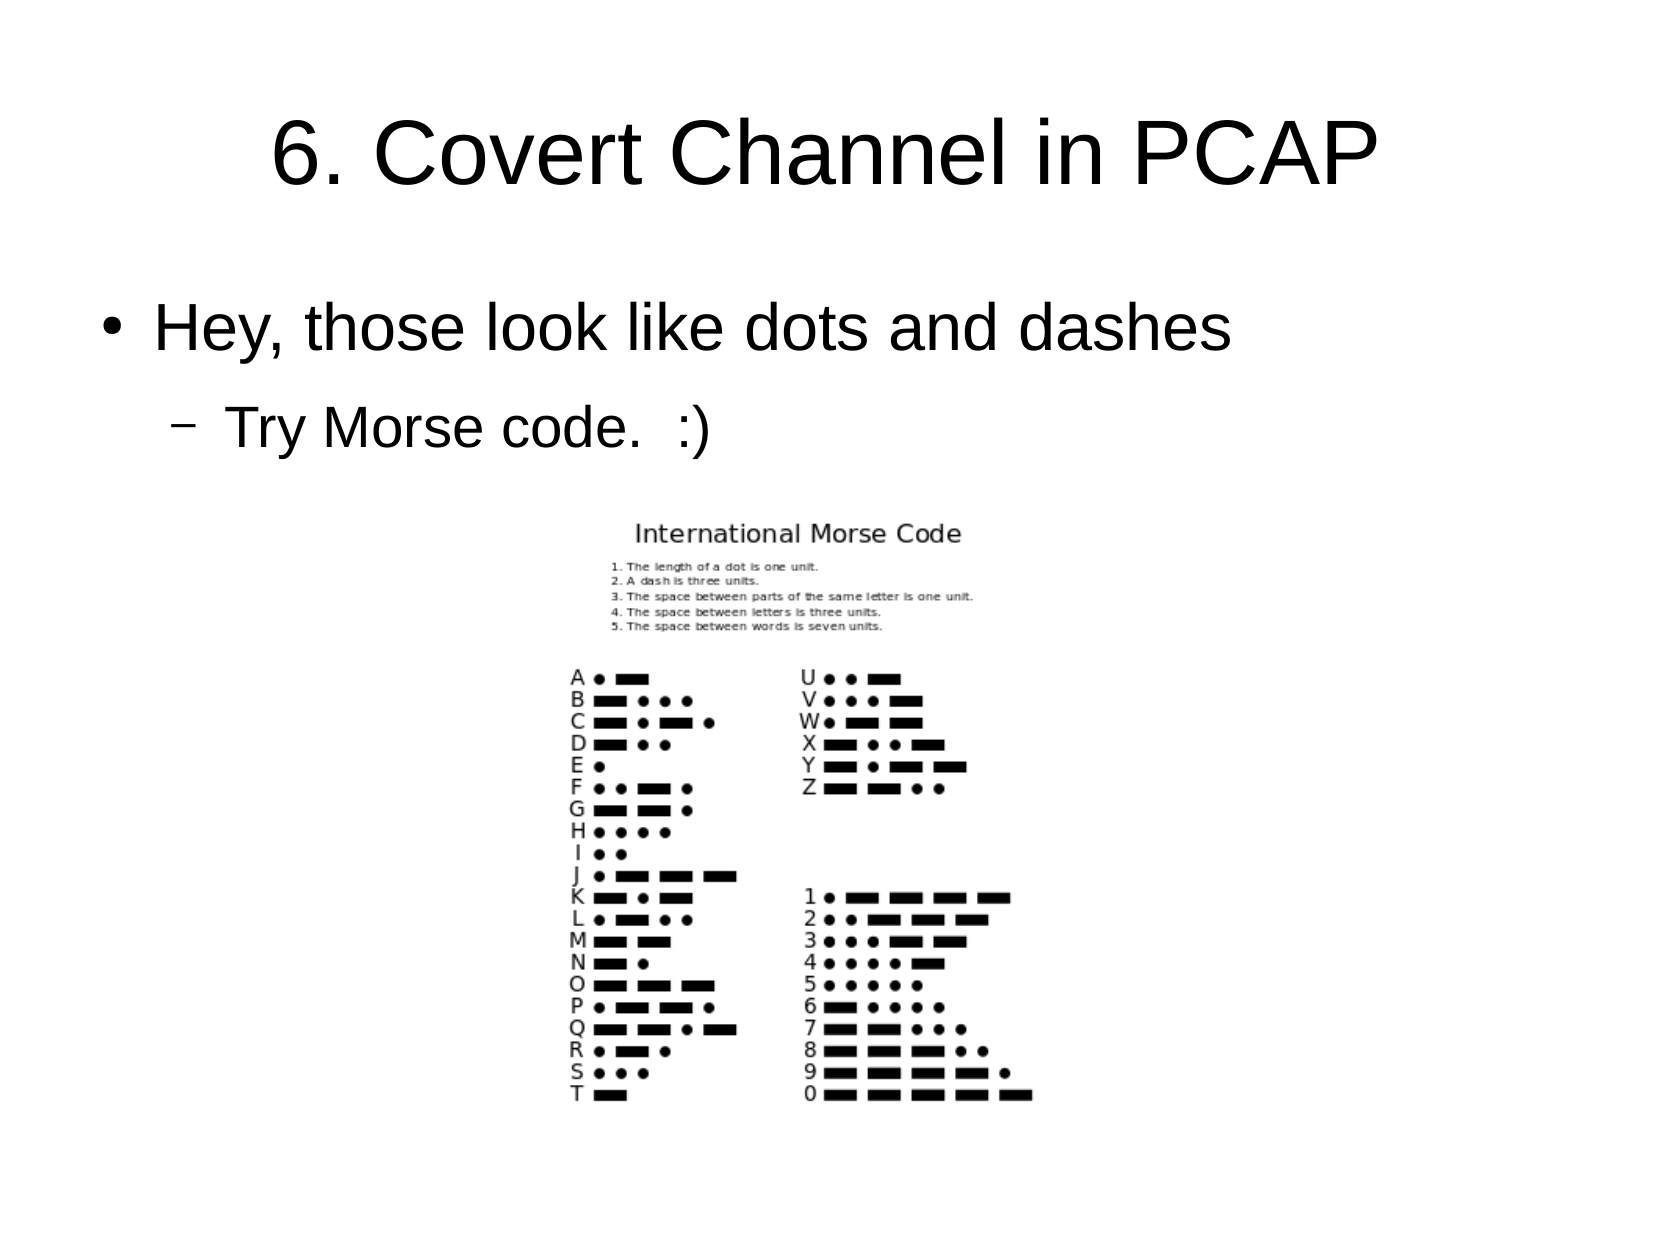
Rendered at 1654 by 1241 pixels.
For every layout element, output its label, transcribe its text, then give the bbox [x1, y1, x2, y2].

title 6. Covert Channel in PCAP [82, 49, 1571, 257]
list Hey, those look like dots and dashes Try Morse code. :) [82, 290, 1571, 1010]
picture [555, 510, 1048, 1145]
